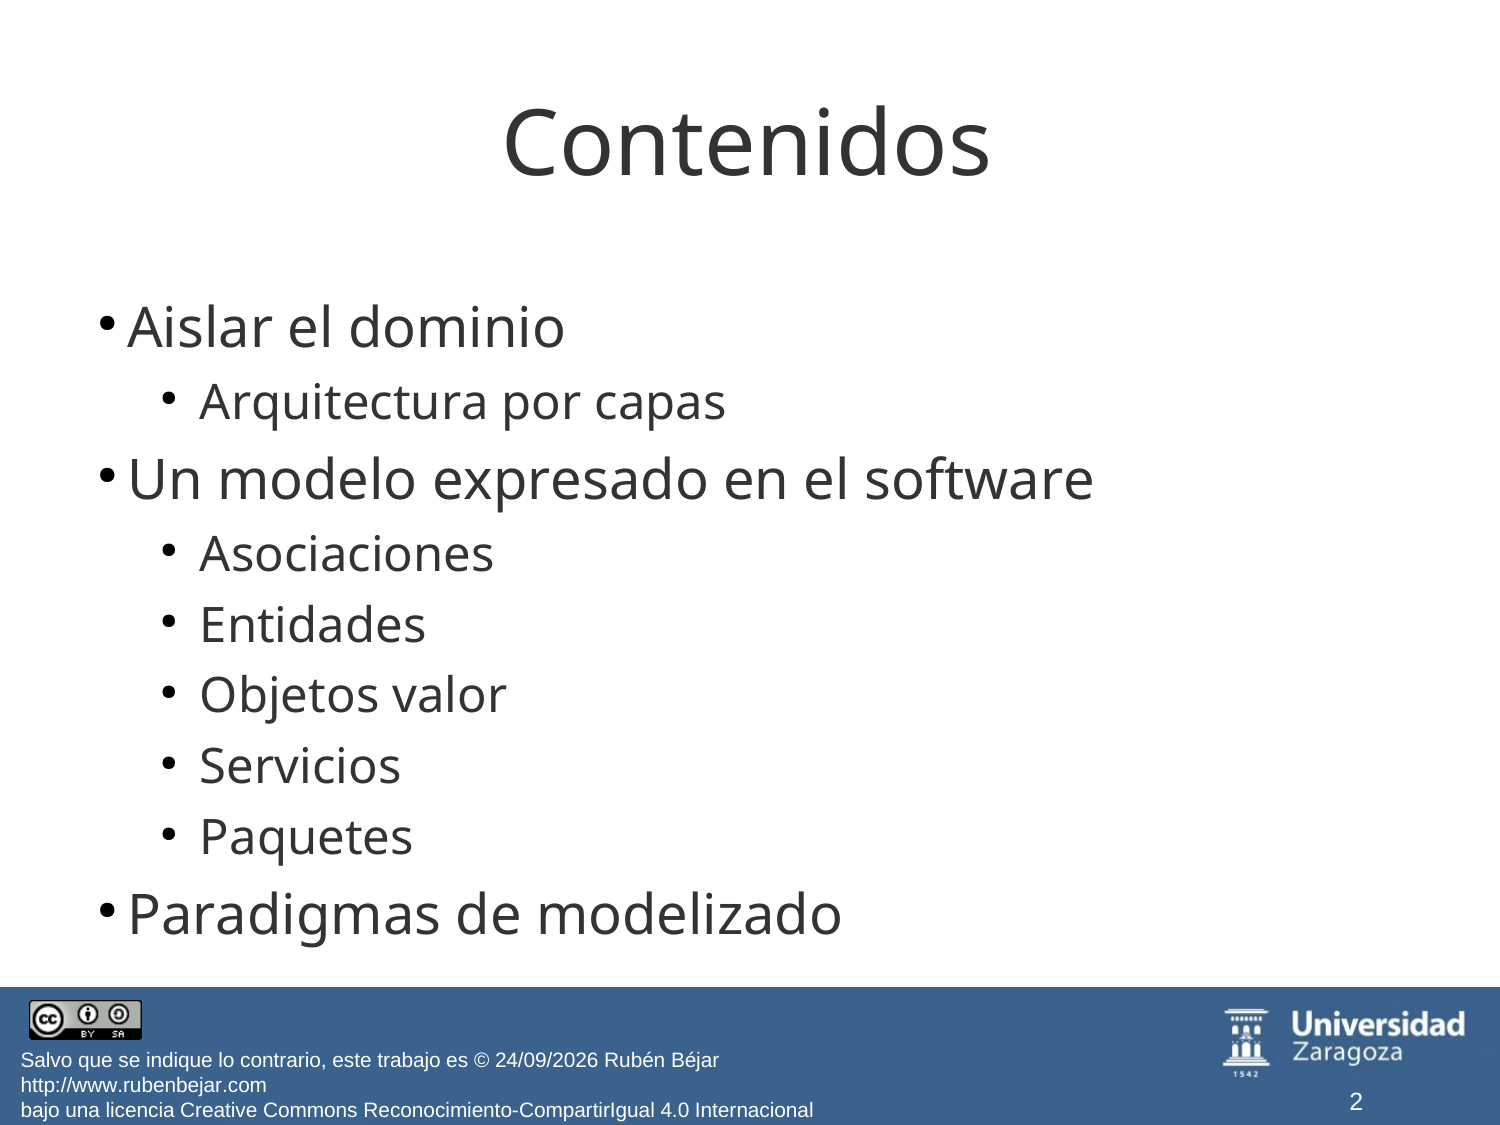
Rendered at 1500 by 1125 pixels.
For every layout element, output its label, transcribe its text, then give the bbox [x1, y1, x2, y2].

title Contenidos [74, 21, 1420, 257]
picture [0, 987, 1500, 1125]
list Aislar el dominio Arquitectura por capas Un modelo expresado en el software Asociaciones Entidades Objetos valor Servicios Paquetes Paradigmas de modelizado [82, 283, 1418, 957]
